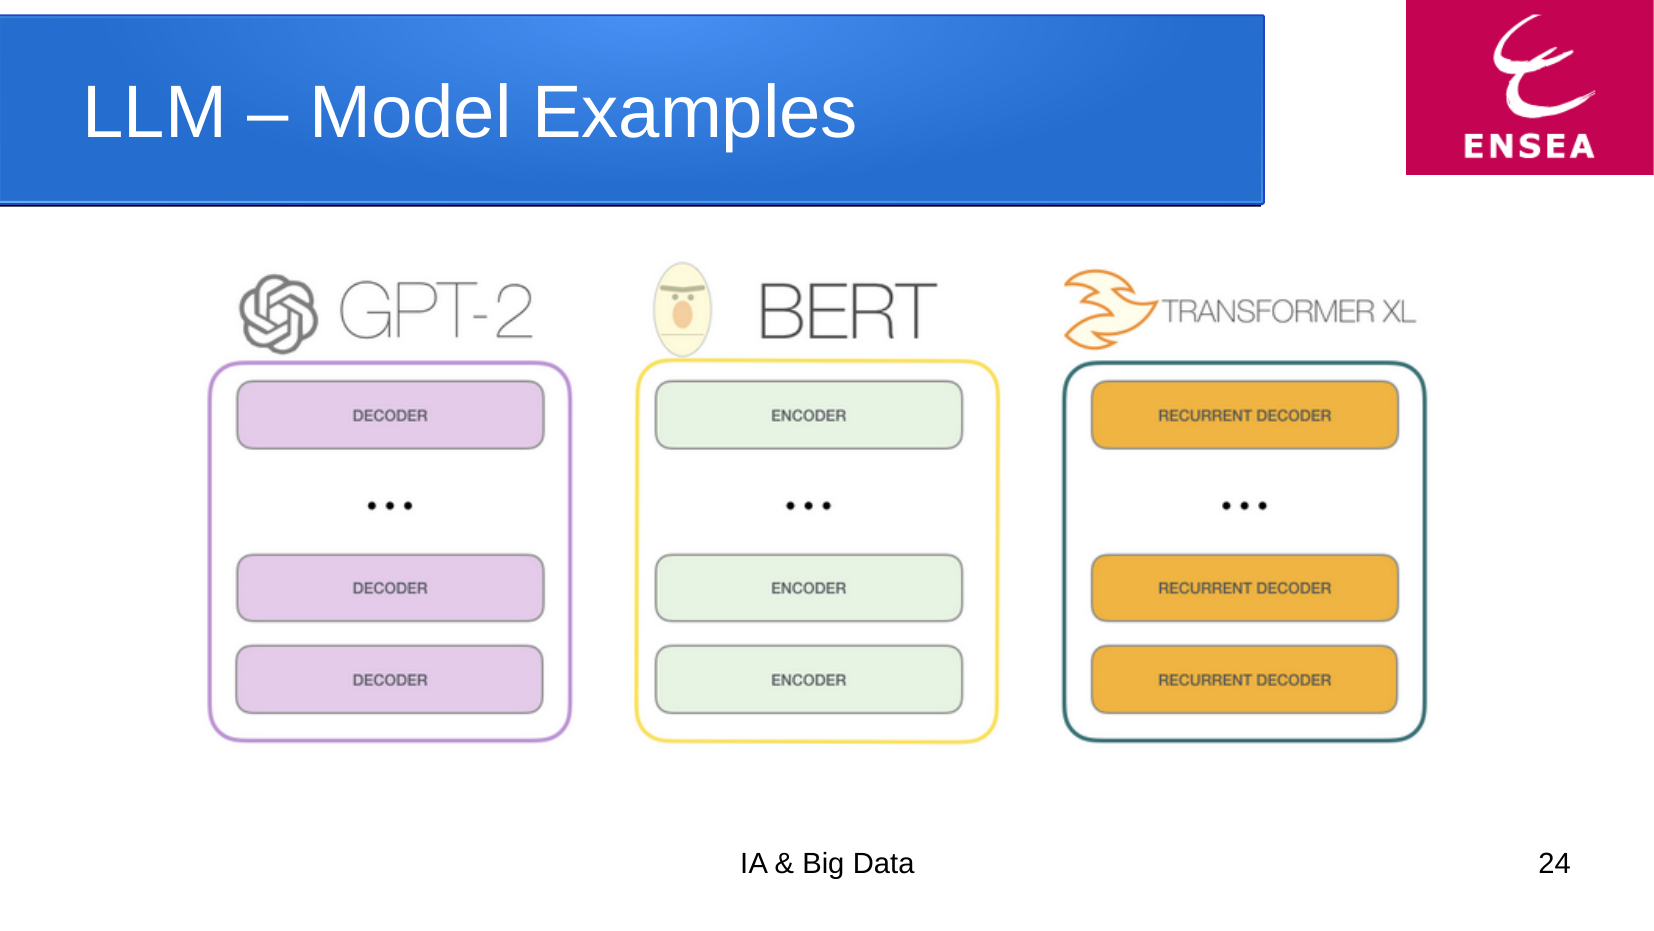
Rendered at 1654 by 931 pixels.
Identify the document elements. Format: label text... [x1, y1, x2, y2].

picture [159, 248, 1501, 780]
title LLM – Model Examples [82, 35, 1235, 189]
picture [1406, 0, 1654, 175]
